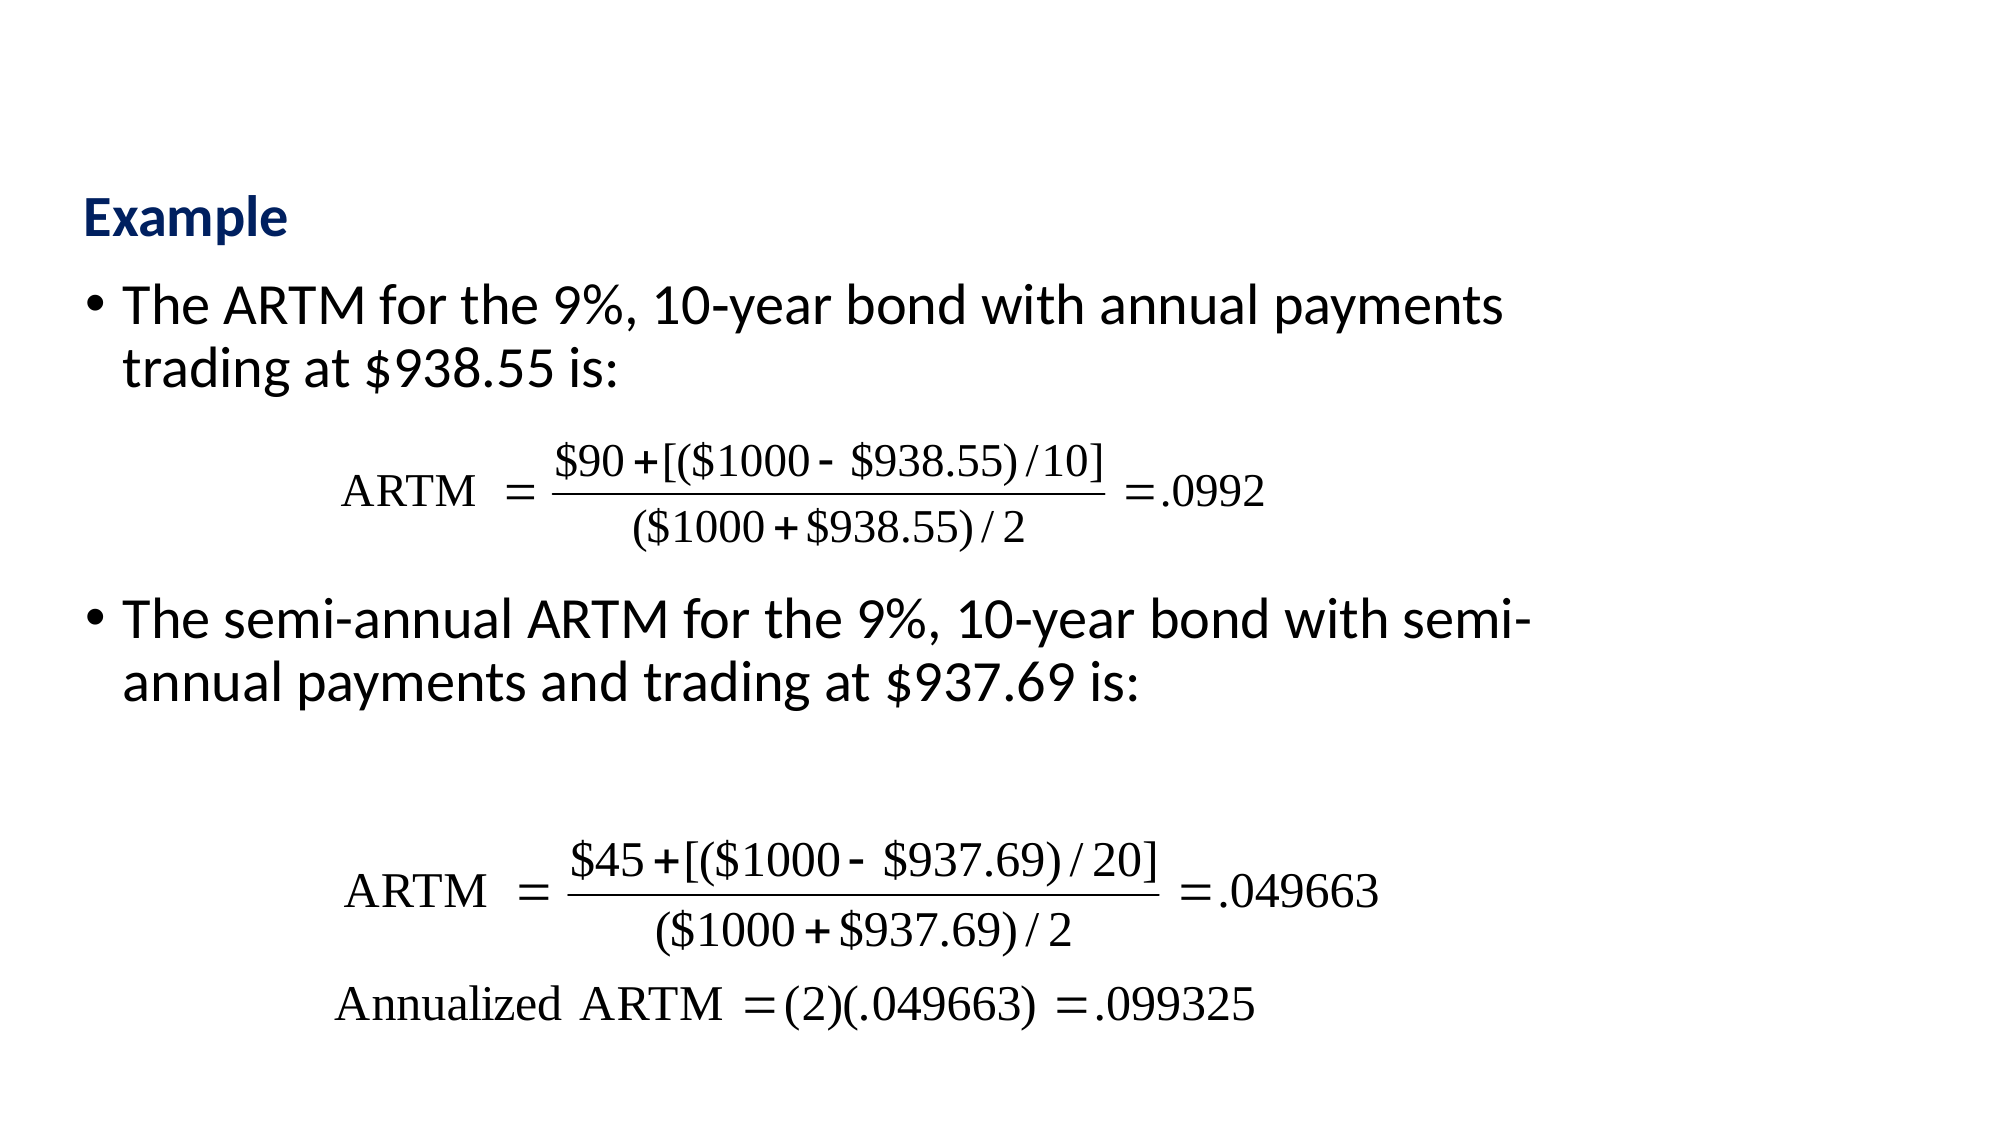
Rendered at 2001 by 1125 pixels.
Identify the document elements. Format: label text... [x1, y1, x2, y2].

chart [326, 826, 1388, 1044]
title Example [68, 123, 1804, 312]
list The ARTM for the 9%, 10‑year bond with annual payments trading at $938.55 is: The semi-annual ARTM for the 9%, 10‑year bond with semi-annual payments and trading at $937.69 is: [70, 267, 1577, 802]
chart [324, 431, 1275, 562]
